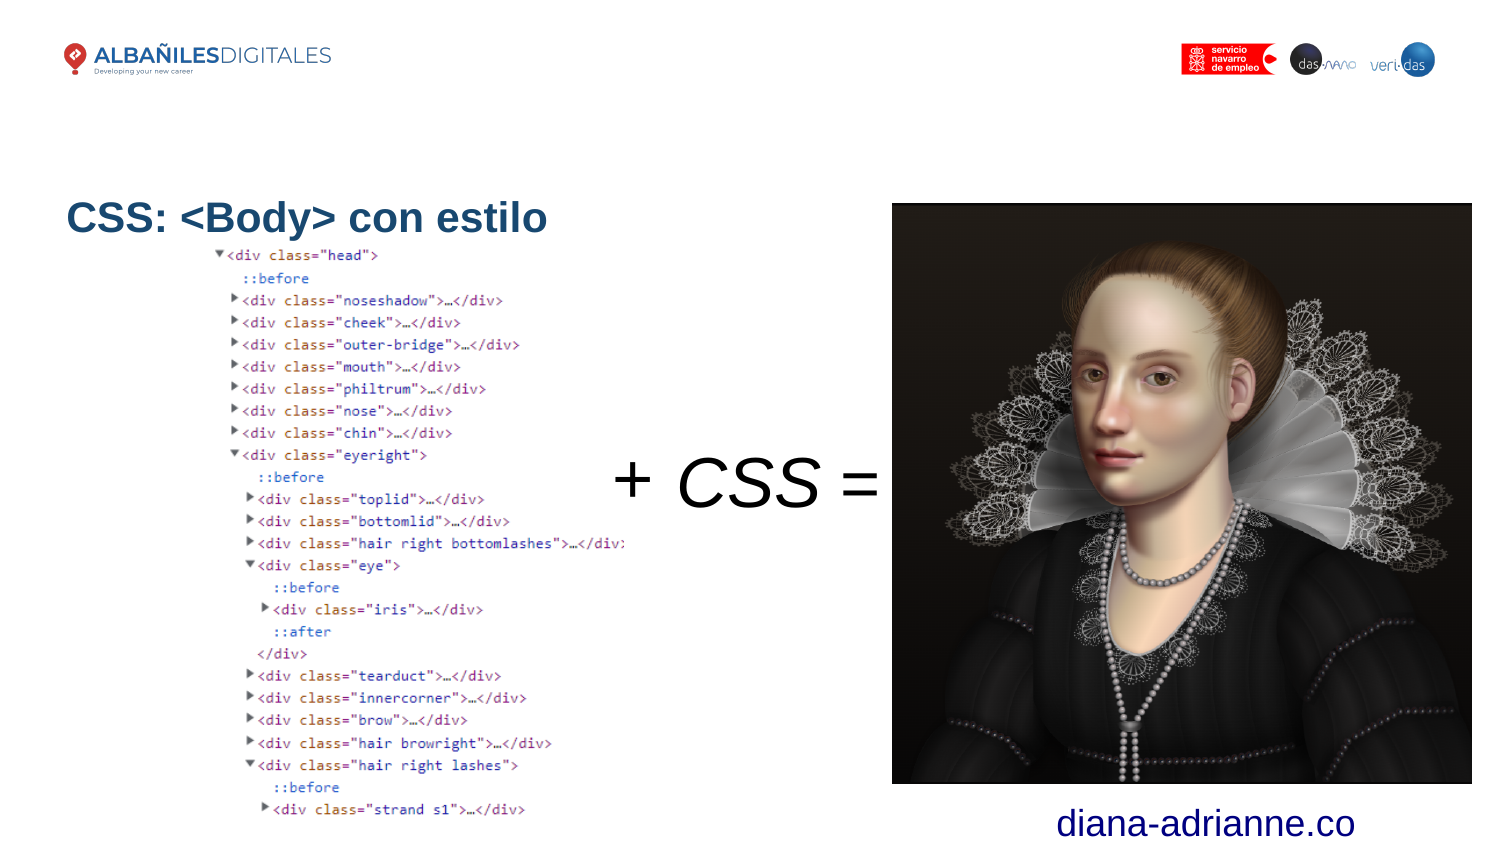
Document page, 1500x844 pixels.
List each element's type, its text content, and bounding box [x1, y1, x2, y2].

picture [892, 203, 1472, 784]
text_box CSS = [586, 421, 914, 537]
picture [1370, 42, 1435, 77]
text_box diana-adrianne.com [966, 784, 1378, 844]
picture [1290, 43, 1356, 75]
picture [1181, 43, 1277, 75]
text_box CSS: <Body> con estilo [66, 179, 728, 318]
picture [170, 245, 624, 819]
picture [64, 43, 332, 75]
